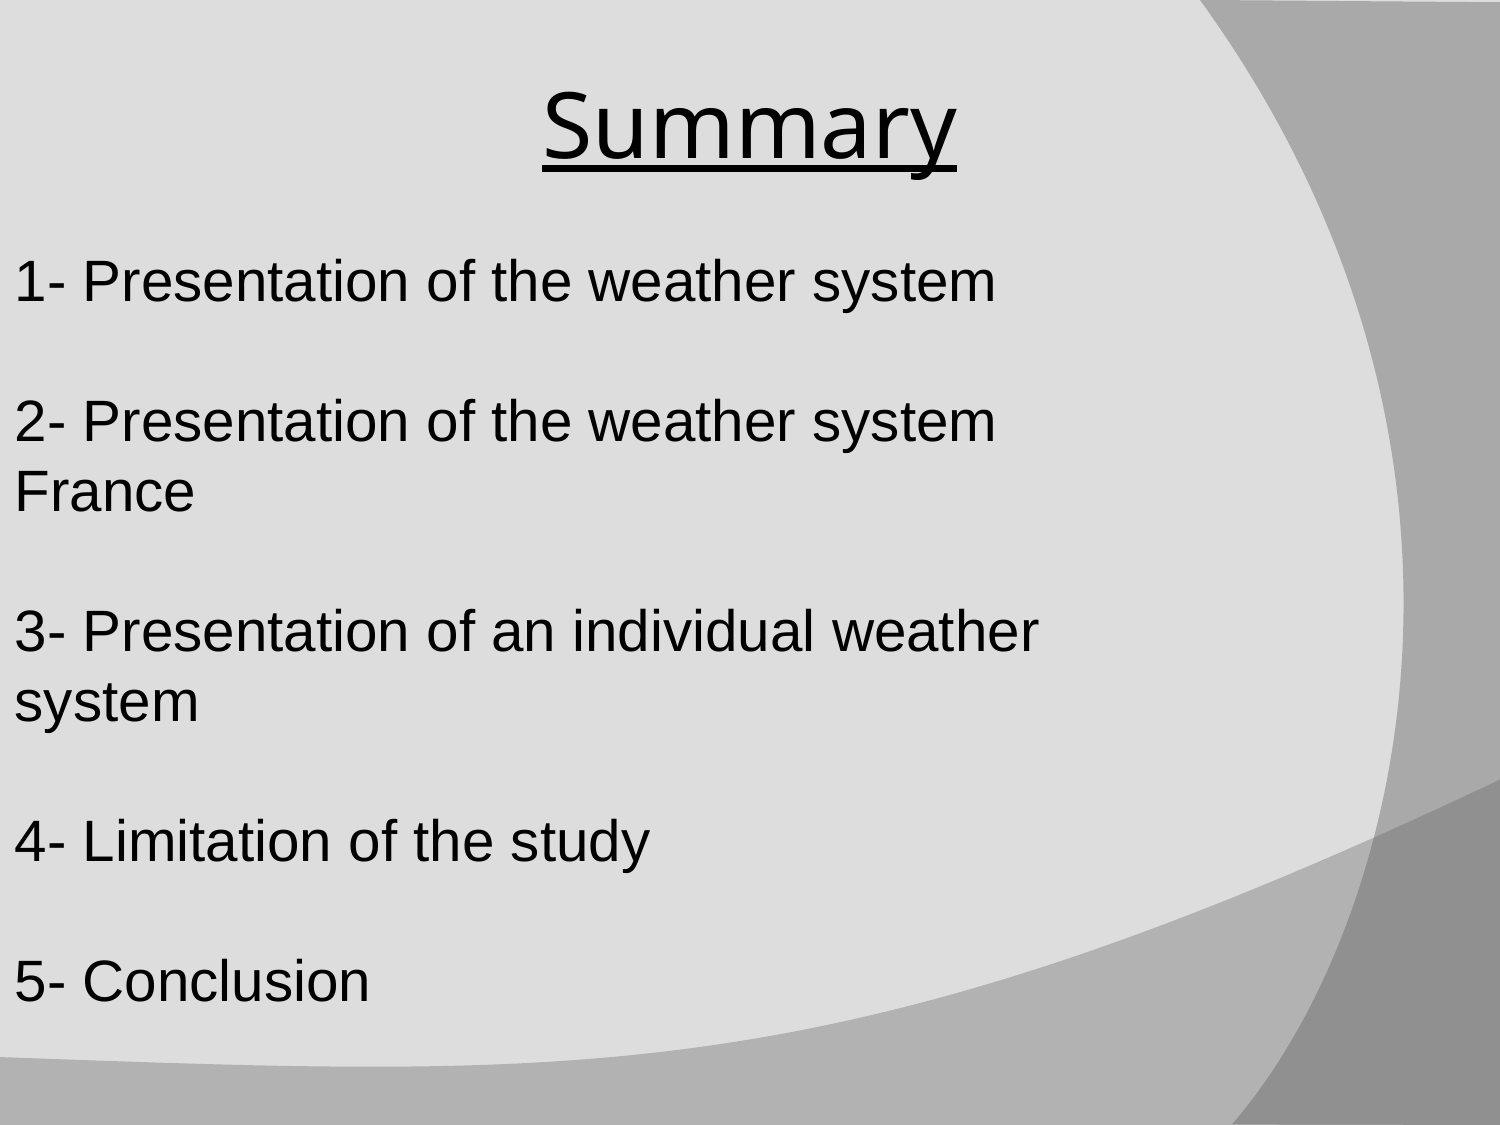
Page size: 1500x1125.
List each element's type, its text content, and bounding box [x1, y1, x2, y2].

text_box Summary [0, 42, 1500, 202]
text_box 1- Presentation of the weather system 2- Presentation of the weather system France 3- Presentation of an individual weather system 4- Limitation of the study 5- Conclusion [0, 236, 1117, 1071]
